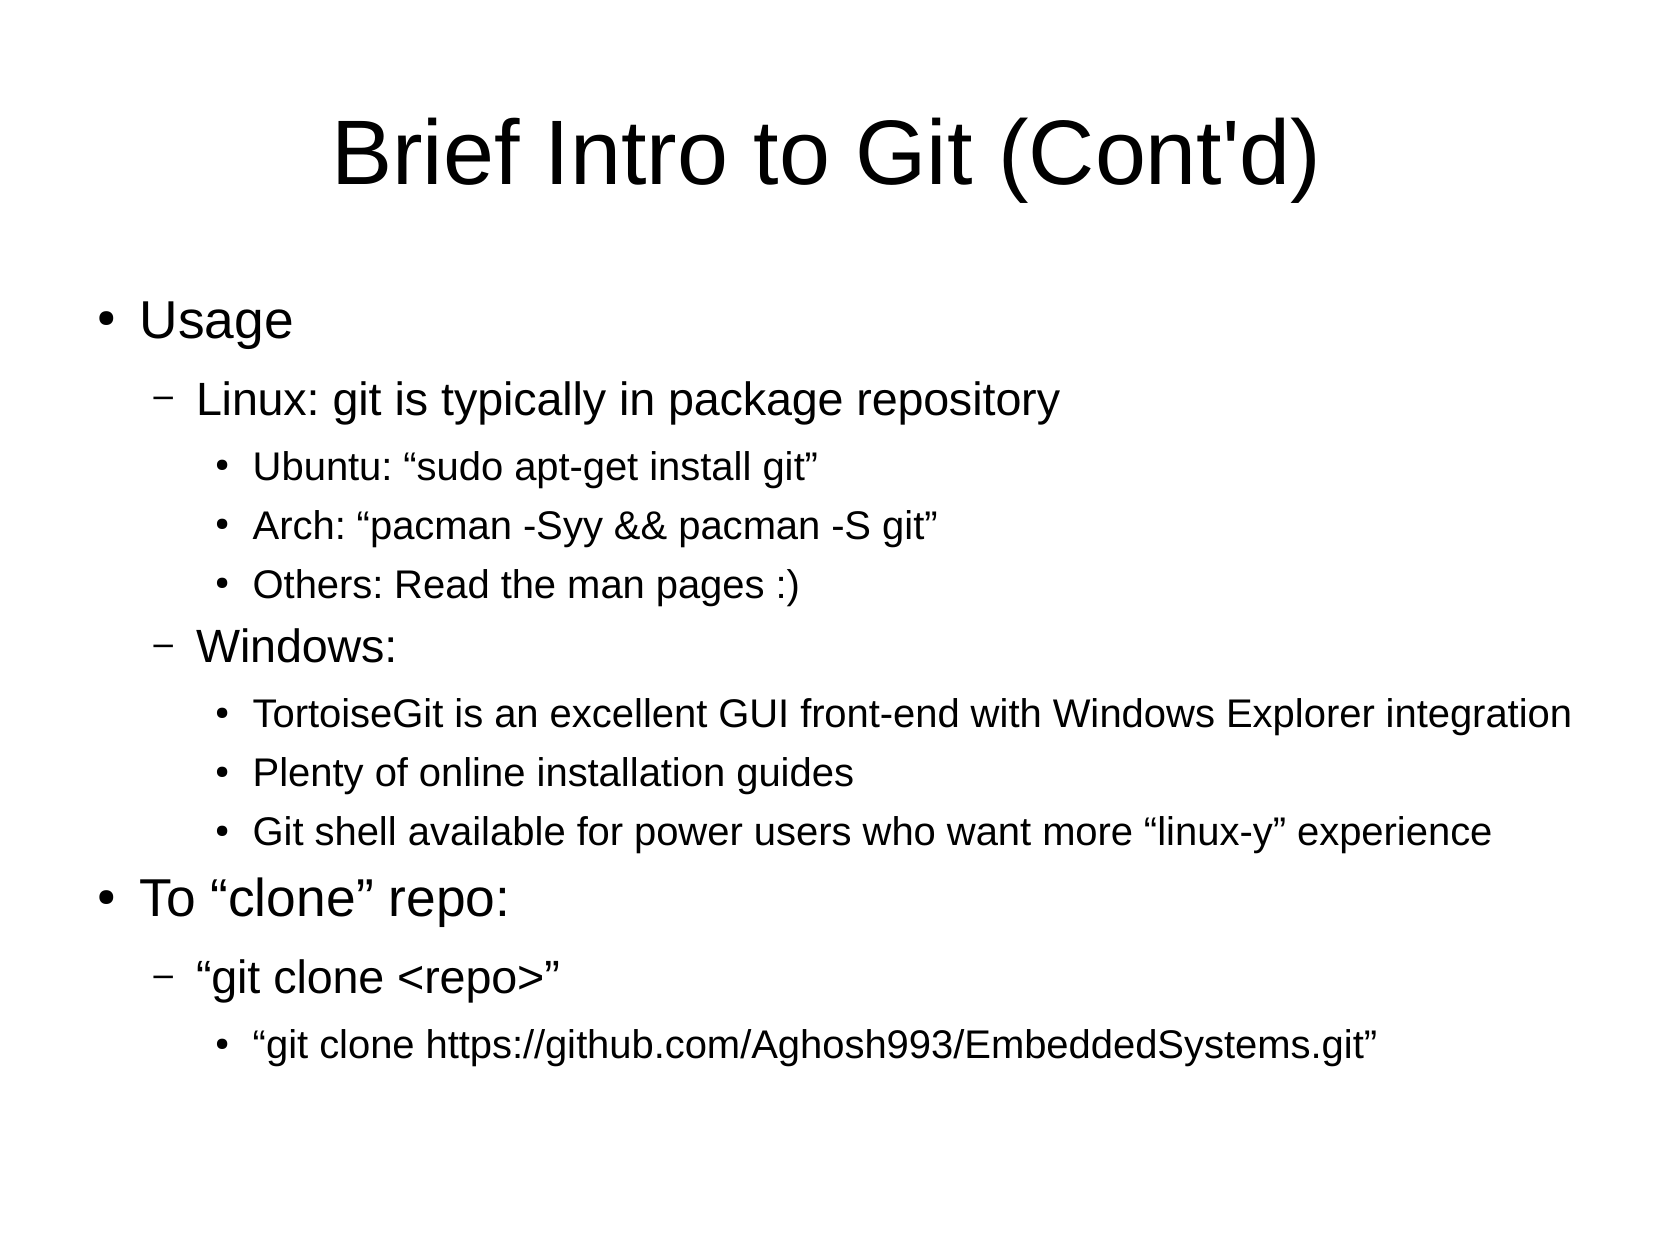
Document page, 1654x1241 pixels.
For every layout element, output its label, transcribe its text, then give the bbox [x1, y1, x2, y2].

title Brief Intro to Git (Cont'd) [82, 49, 1571, 257]
list Usage Linux: git is typically in package repository Ubuntu: “sudo apt-get install git” Arch: “pacman -Syy && pacman -S git” Others: Read the man pages :) Windows: TortoiseGit is an excellent GUI front-end with Windows Explorer integration Plenty of online installation guides Git shell available for power users who want more “linux-y” experience To “clone” repo: “git clone <repo>” “git clone https://github.com/Aghosh993/EmbeddedSystems.git” [82, 290, 1606, 1081]
